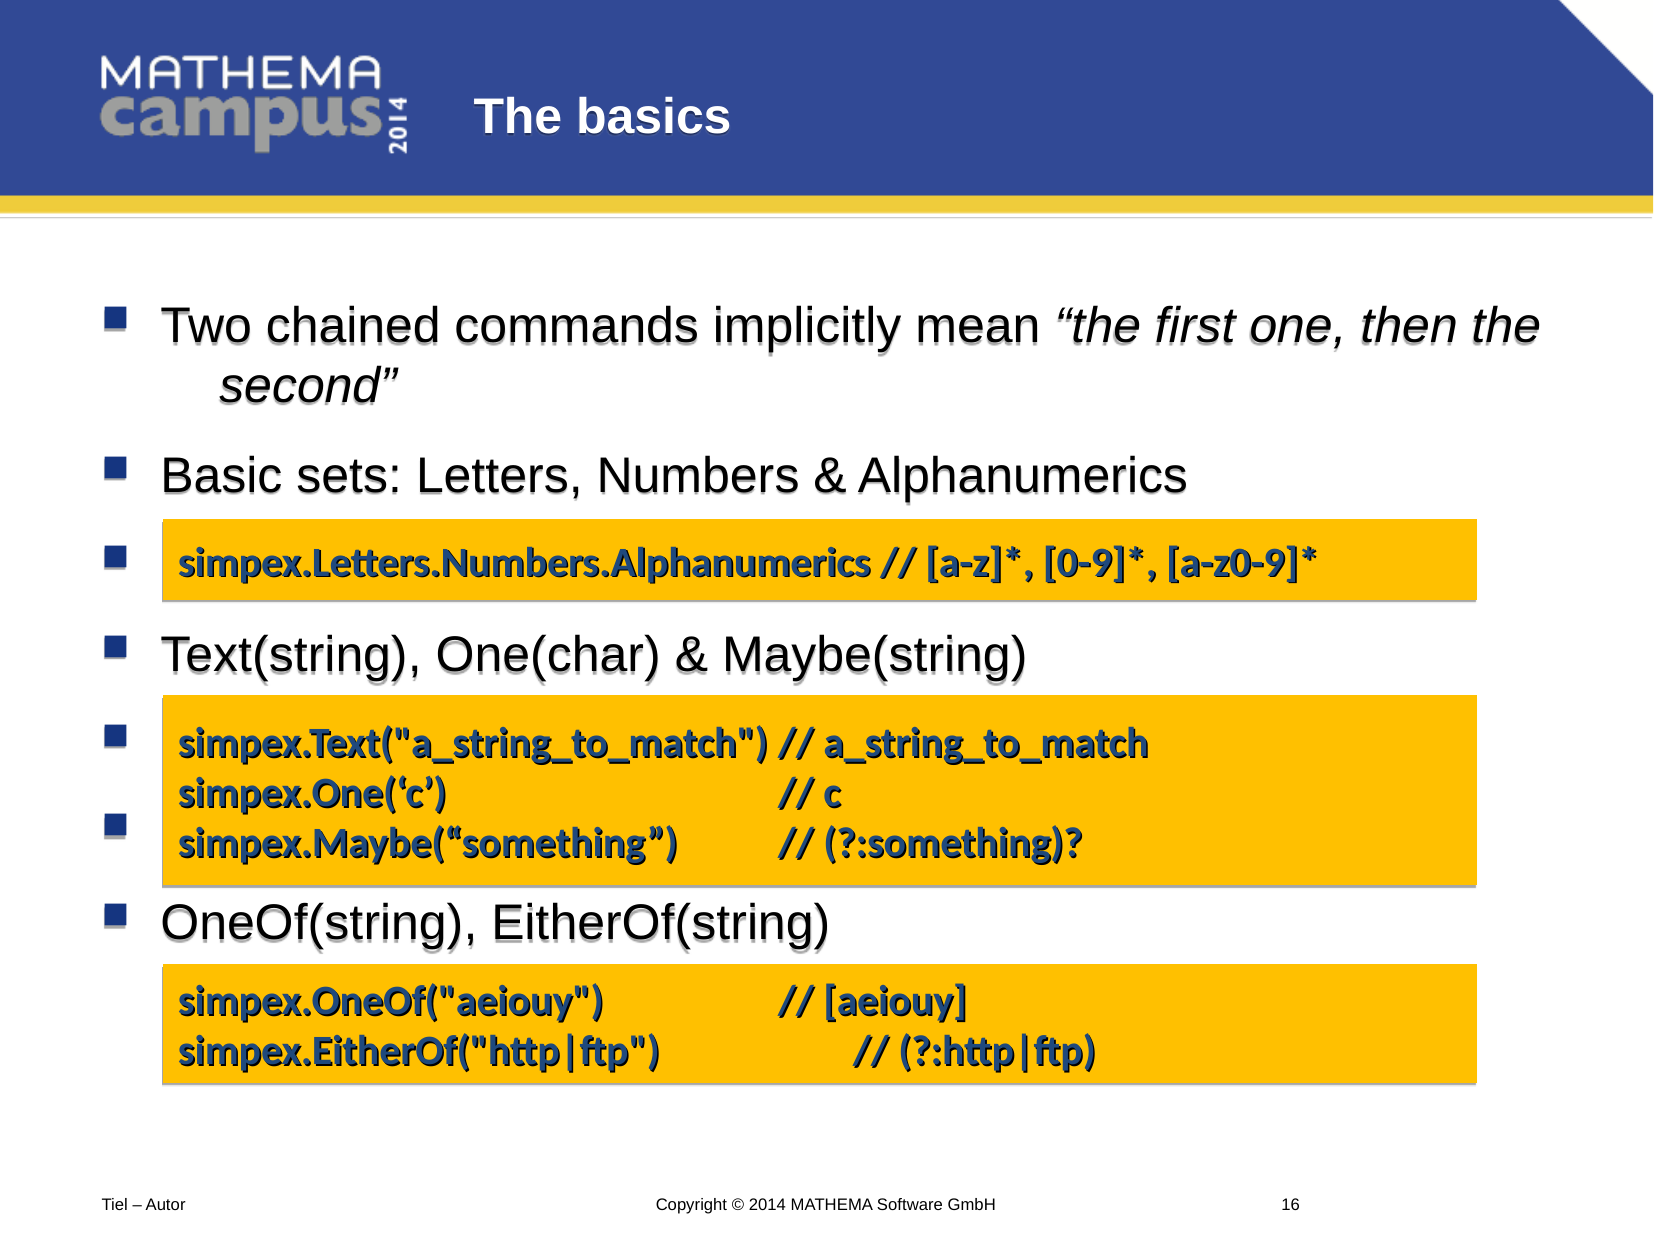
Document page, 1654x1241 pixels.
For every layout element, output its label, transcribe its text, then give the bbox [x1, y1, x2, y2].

title The basics [473, 70, 1547, 158]
text_box simpex.Text("a_string_to_match") // a_string_to_match simpex.One(‘c’) // c simpex.Maybe(“something”) // (?:something)? [163, 695, 1477, 885]
text_box simpex.OneOf("aeiouy") // [aeiouy] simpex.EitherOf("http|ftp") // (?:http|ftp) [163, 964, 1477, 1083]
text_box simpex.Letters.Numbers.Alphanumerics // [a-z]*, [0-9]*, [a-z0-9]* [163, 519, 1477, 600]
list Two chained commands implicitly mean “the first one, then the second” Basic sets: Letters, Numbers & Alphanumerics Text(string), One(char) & Maybe(string) OneOf(string), EitherOf(string) [101, 292, 1547, 1140]
